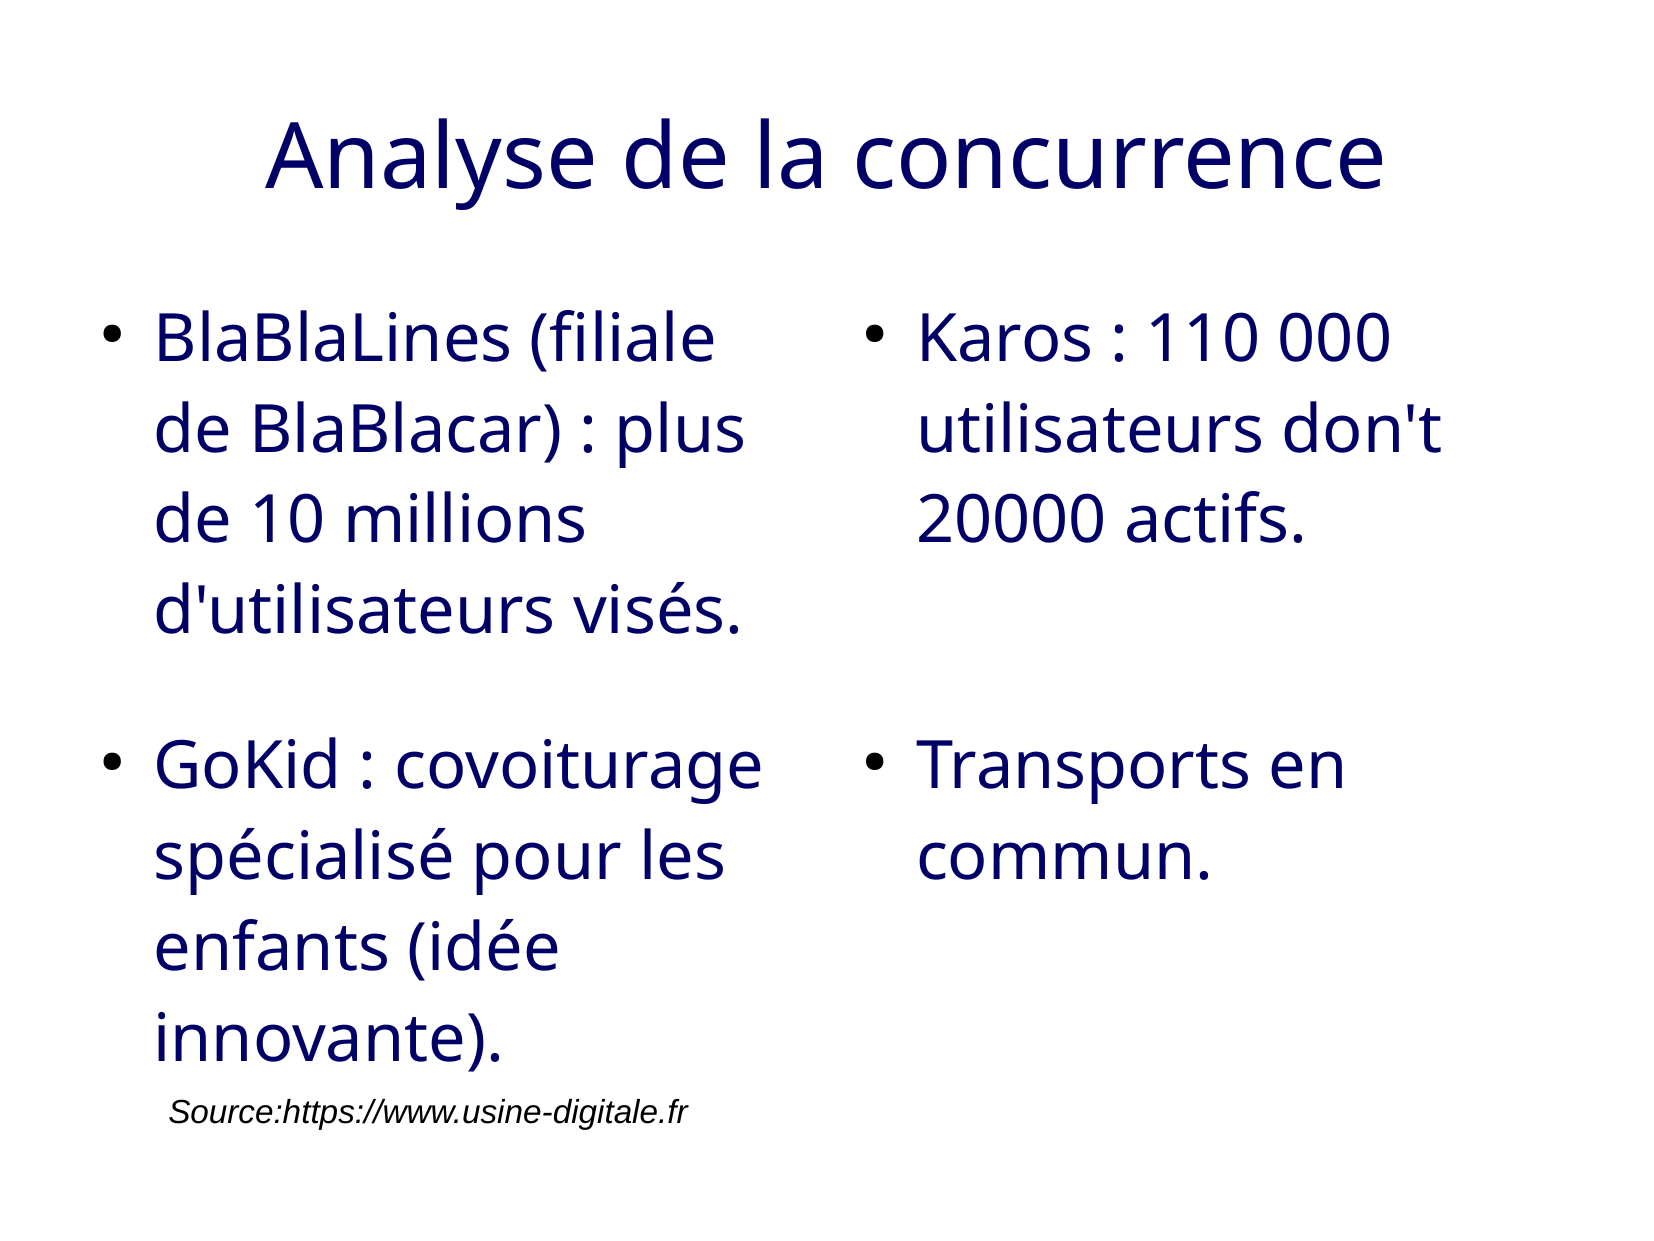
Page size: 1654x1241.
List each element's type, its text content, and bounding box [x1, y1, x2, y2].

title Analyse de la concurrence [82, 49, 1571, 257]
list Transports en commun. [845, 717, 1572, 1109]
text_box Source:https://www.usine-digitale.fr [153, 1109, 756, 1176]
list Karos : 110 000 utilisateurs don't 20000 actifs. [845, 290, 1572, 681]
list BlaBlaLines (filiale de BlaBlacar) : plus de 10 millions d'utilisateurs visés. [82, 290, 809, 681]
list GoKid : covoiturage spécialisé pour les enfants (idée innovante). [82, 717, 809, 1109]
